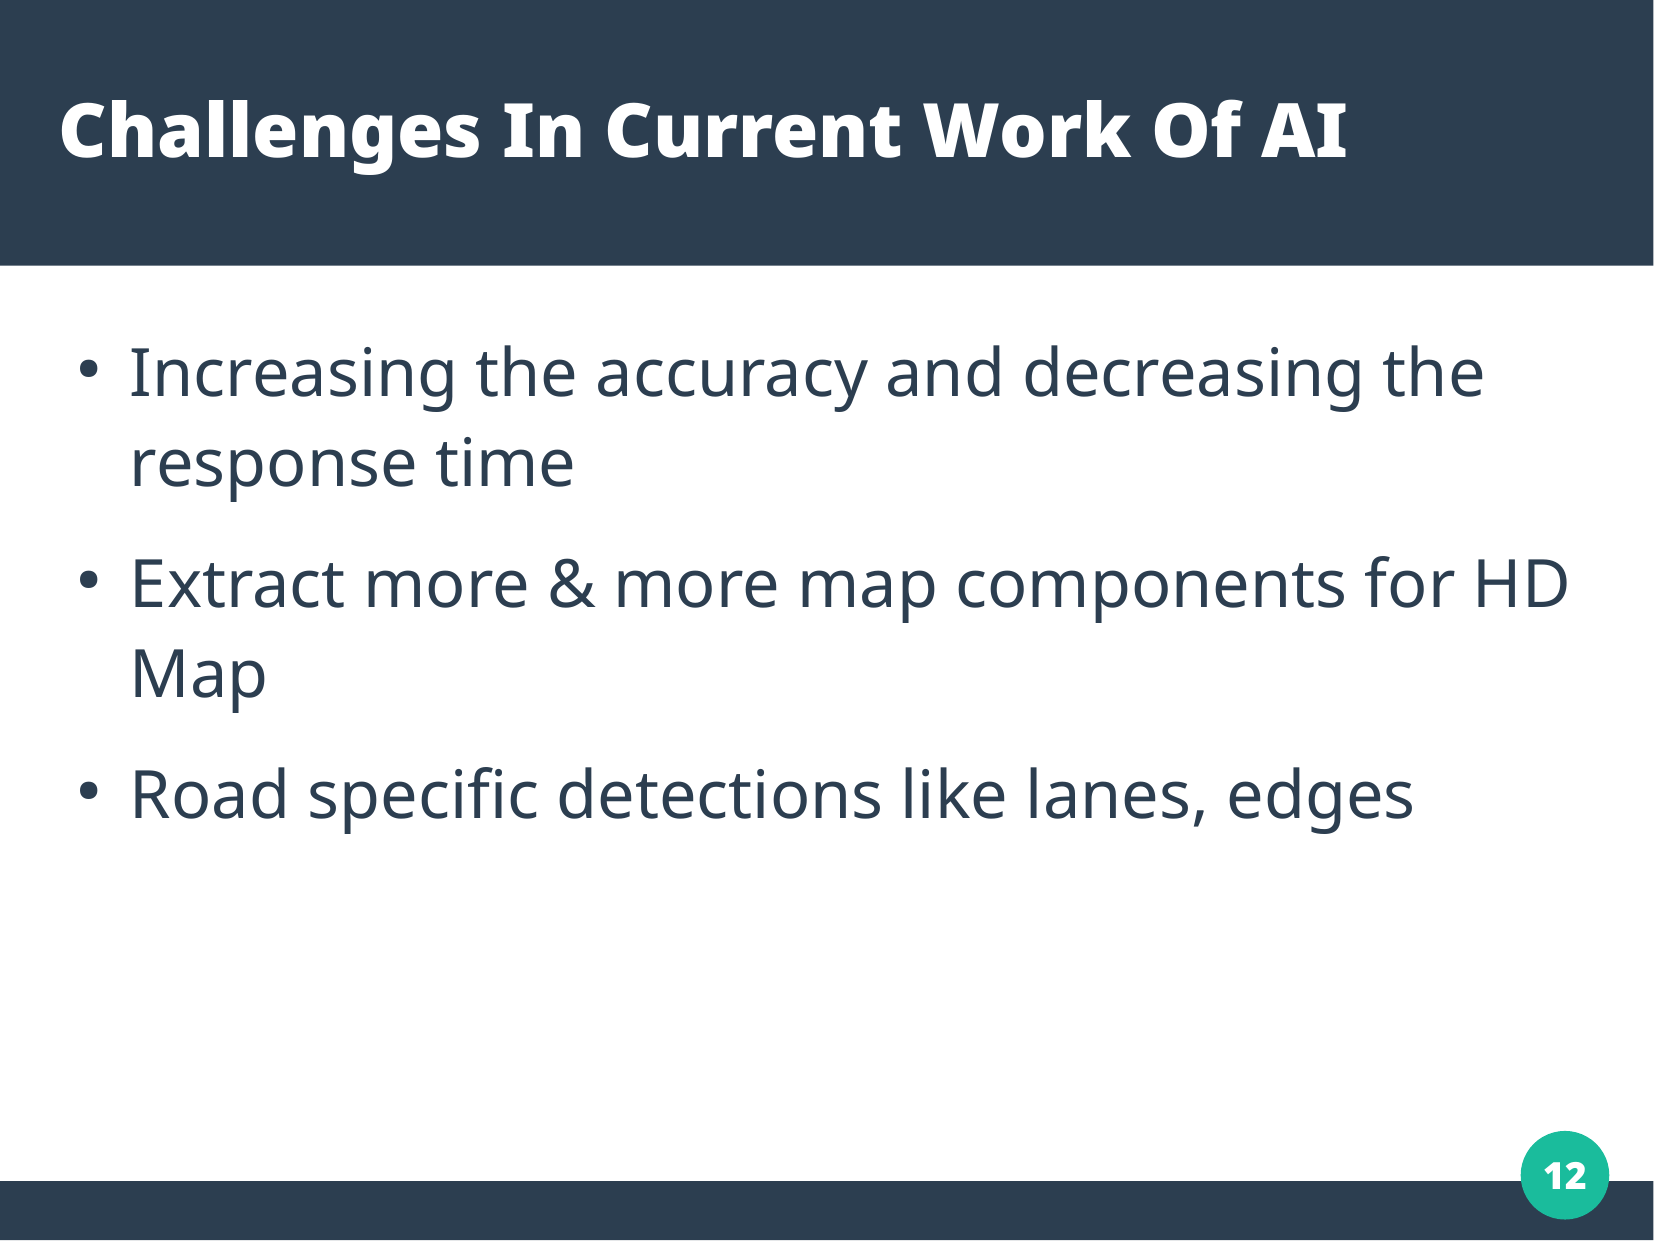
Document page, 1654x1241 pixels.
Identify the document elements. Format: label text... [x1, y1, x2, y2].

list Increasing the accuracy and decreasing the response time Extract more & more map components for HD Map Road specific detections like lanes, edges [59, 324, 1595, 1152]
title Challenges In Current Work Of AI [59, 49, 1595, 207]
